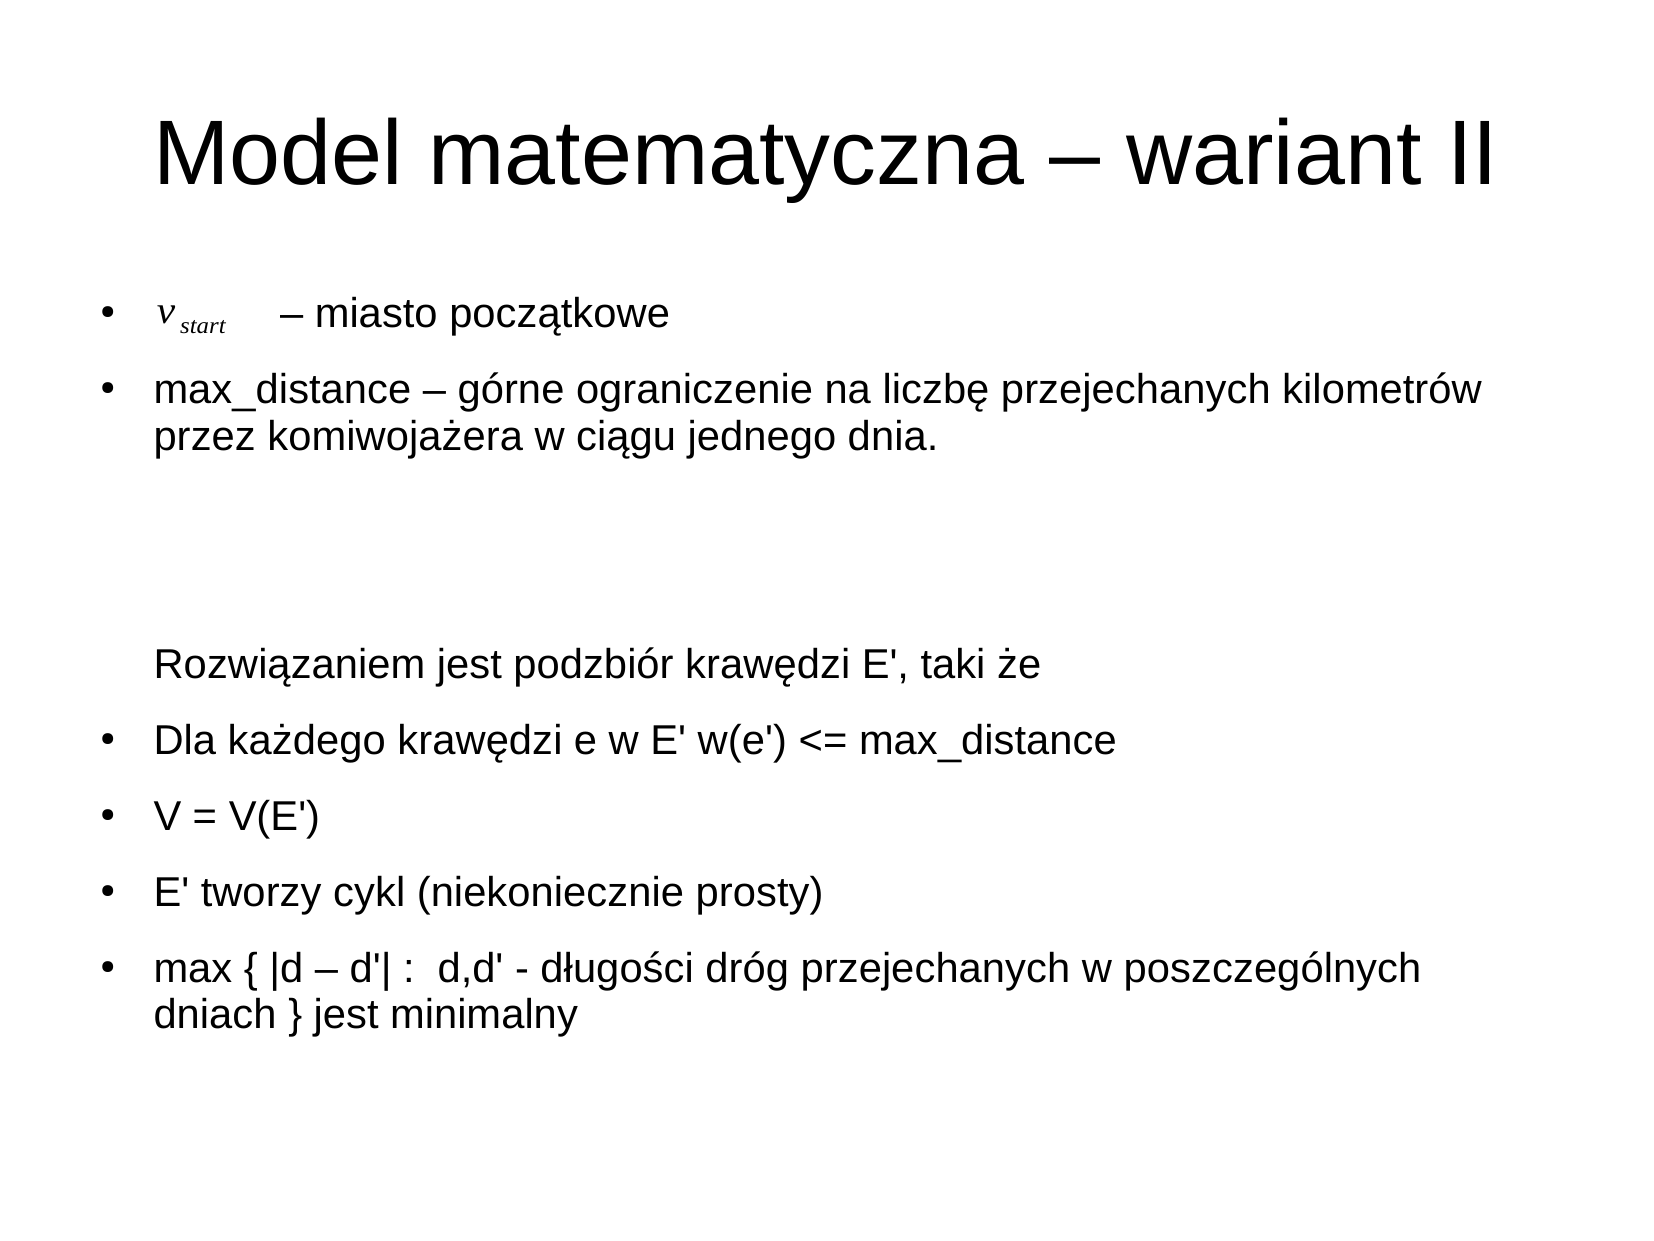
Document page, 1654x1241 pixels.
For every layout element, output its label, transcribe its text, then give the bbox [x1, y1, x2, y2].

list – miasto początkowe max_distance – górne ograniczenie na liczbę przejechanych kilometrów przez komiwojażera w ciągu jednego dnia. Rozwiązaniem jest podzbiór krawędzi E', taki że Dla każdego krawędzi e w E' w(e') <= max_distance V = V(E') E' tworzy cykl (niekoniecznie prosty) max { |d – d'| : d,d' - długości dróg przejechanych w poszczególnych dniach } jest minimalny [82, 290, 1571, 1010]
chart [146, 290, 237, 340]
title Model matematyczna – wariant II [82, 49, 1571, 257]
chart [757, 588, 894, 657]
